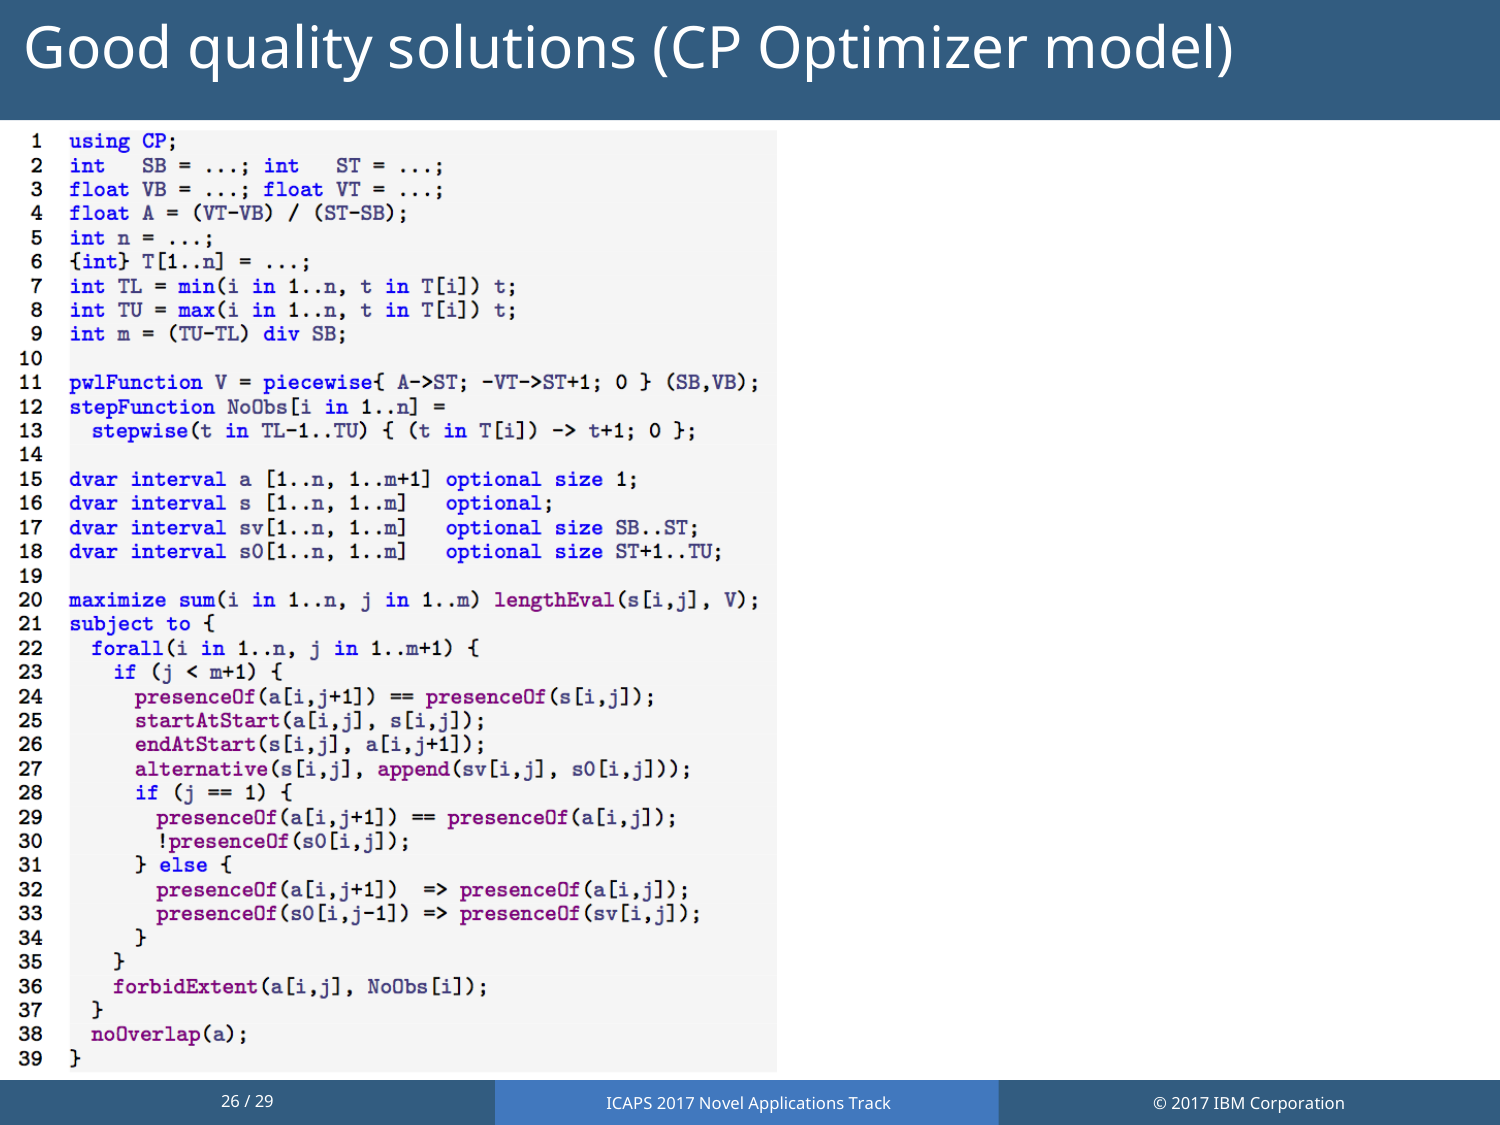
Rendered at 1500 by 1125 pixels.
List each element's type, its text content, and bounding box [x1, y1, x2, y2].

title Good quality solutions (CP Optimizer model) [0, 0, 1500, 121]
picture [11, 124, 777, 1079]
